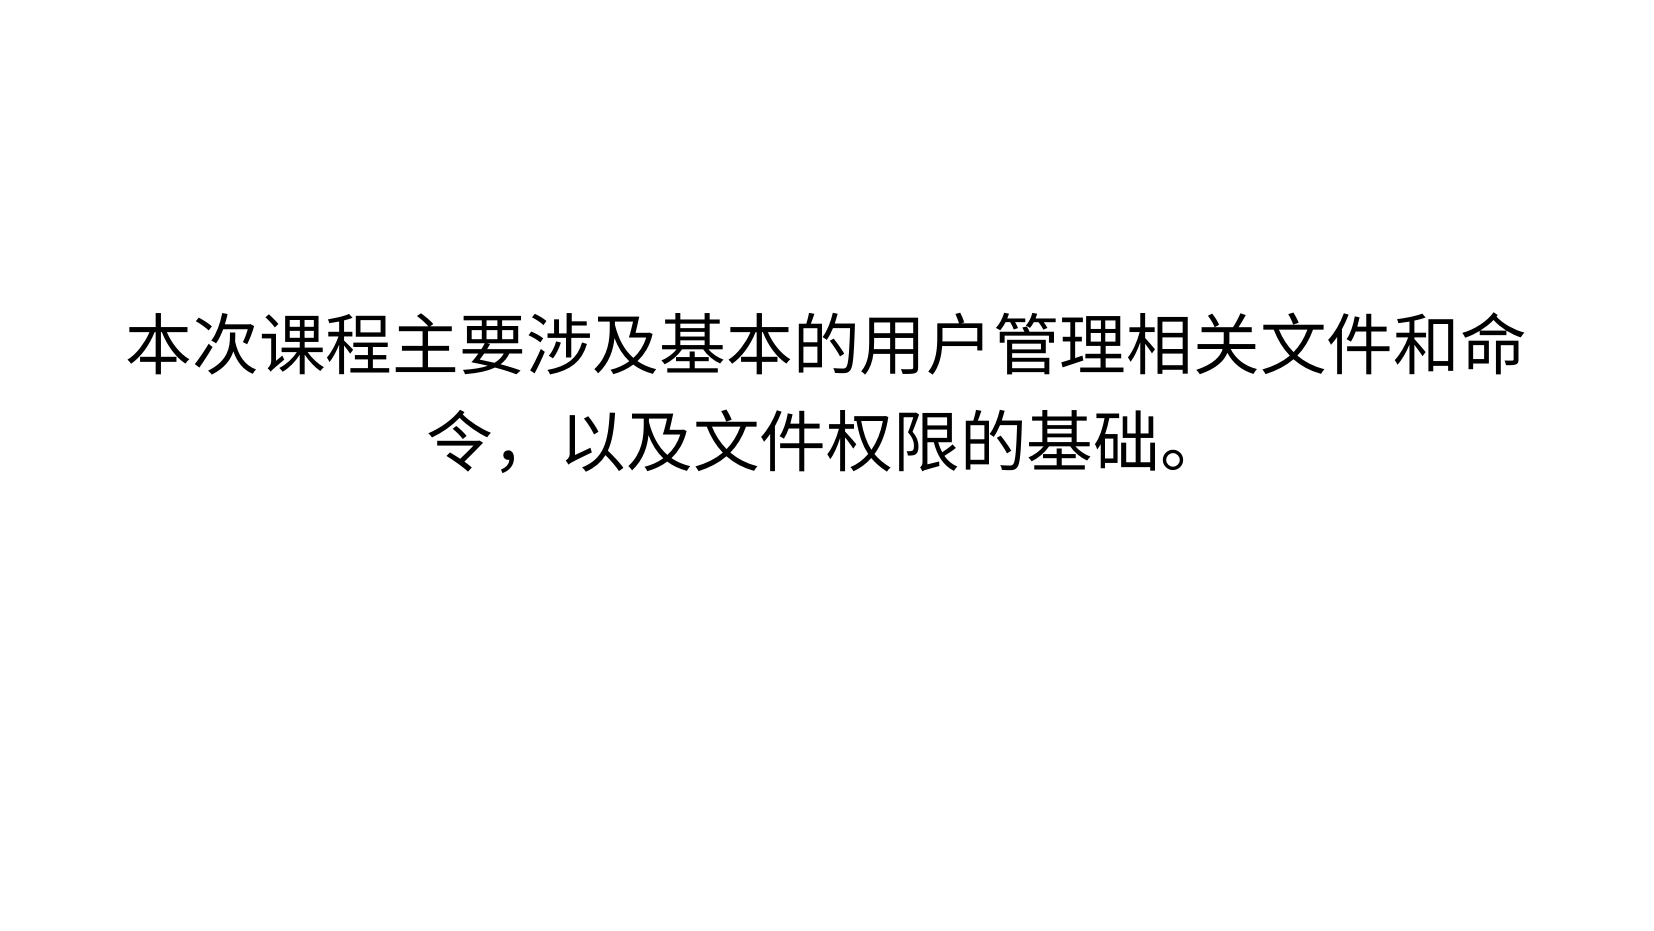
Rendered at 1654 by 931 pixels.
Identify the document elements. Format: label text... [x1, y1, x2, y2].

subtitle 本次课程主要涉及基本的用户管理相关文件和命令，以及文件权限的基础。 [82, 37, 1571, 742]
